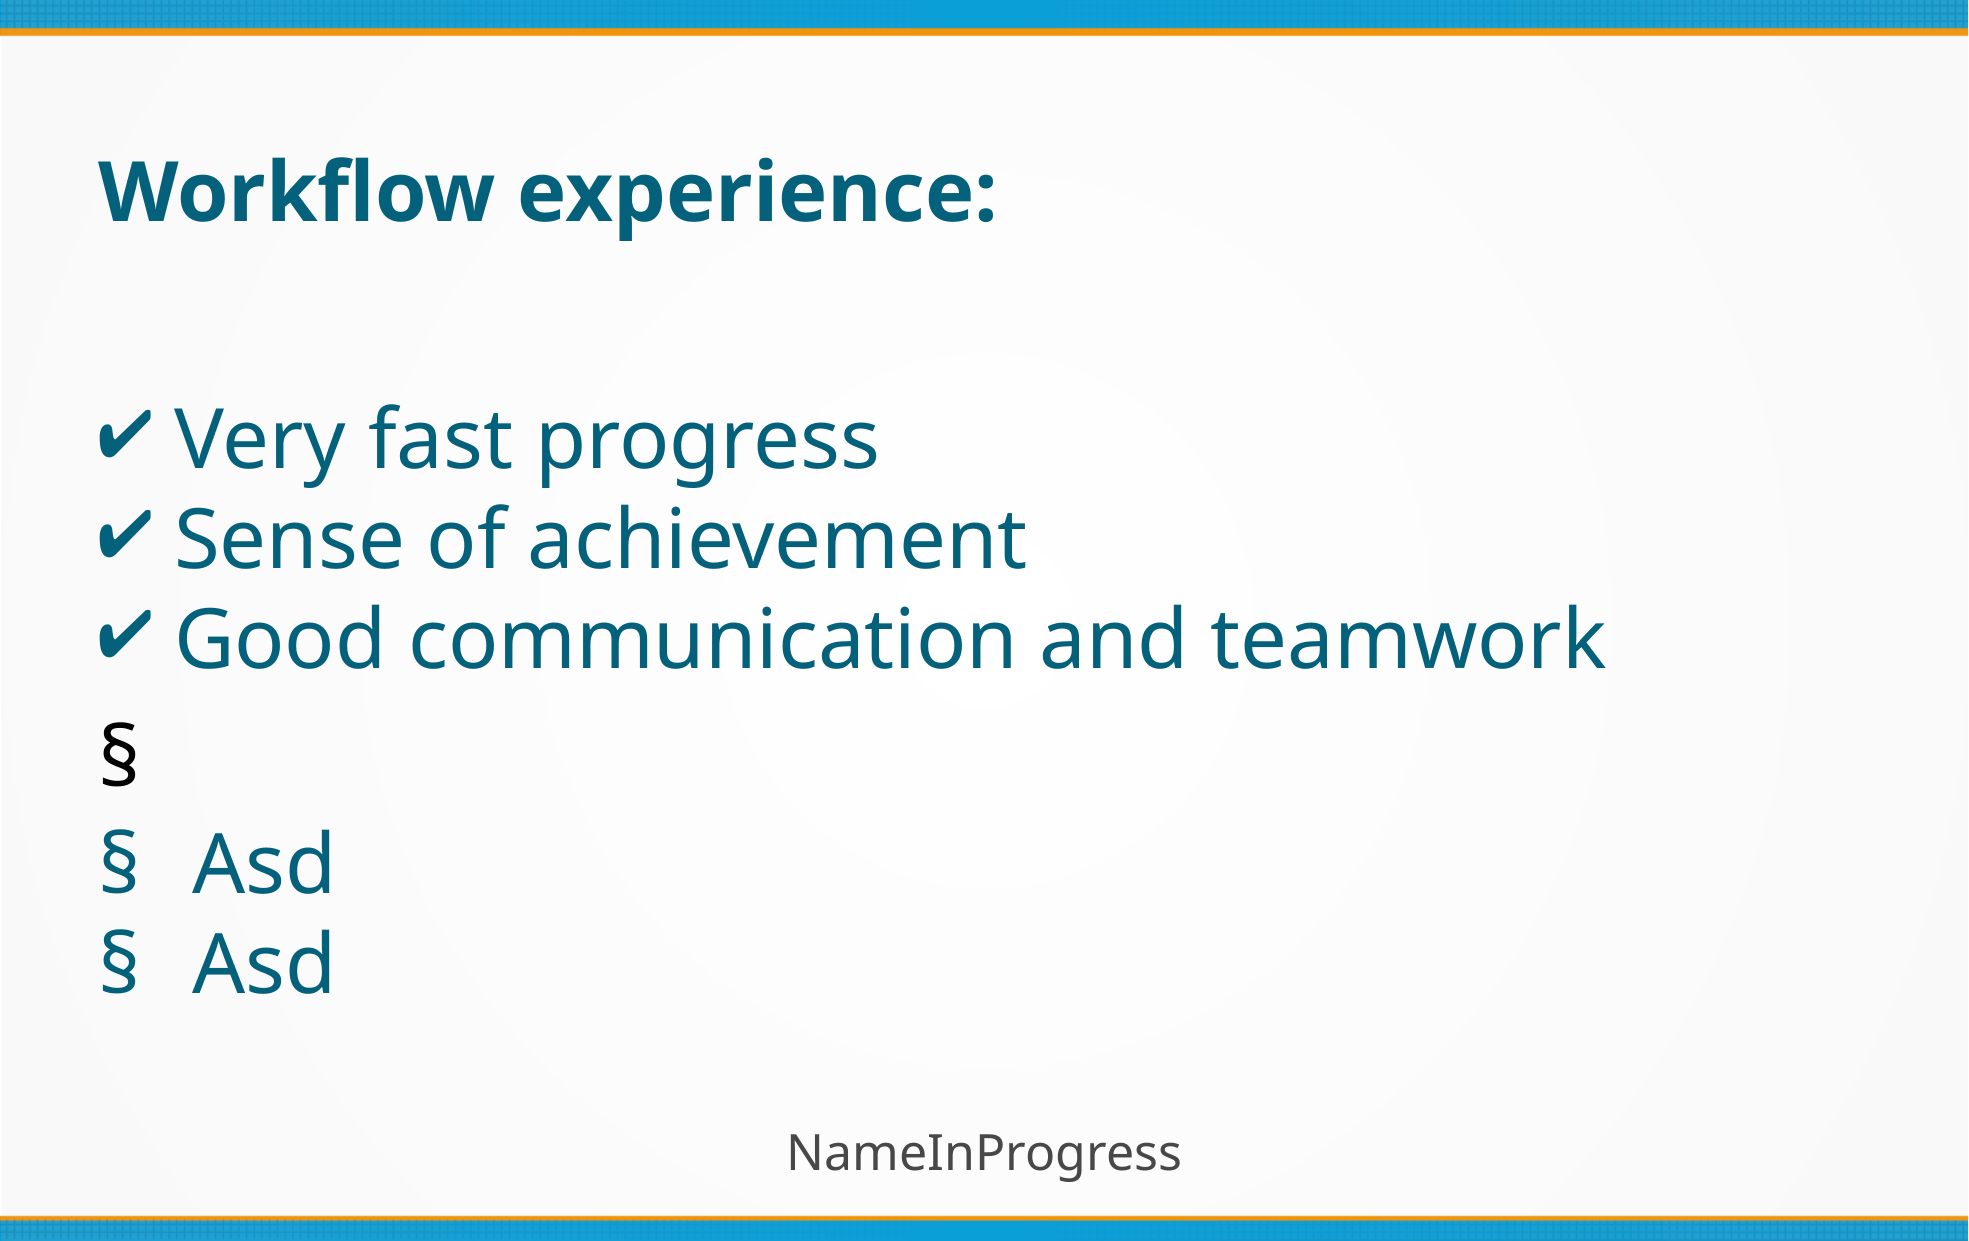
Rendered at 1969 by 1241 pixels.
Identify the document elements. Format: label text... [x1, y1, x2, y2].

text_box NameInProgress [672, 1120, 1297, 1206]
subtitle Workflow experience: Very fast progress Sense of achievement Good communication and teamwork Asd Asd [98, 138, 1870, 1072]
